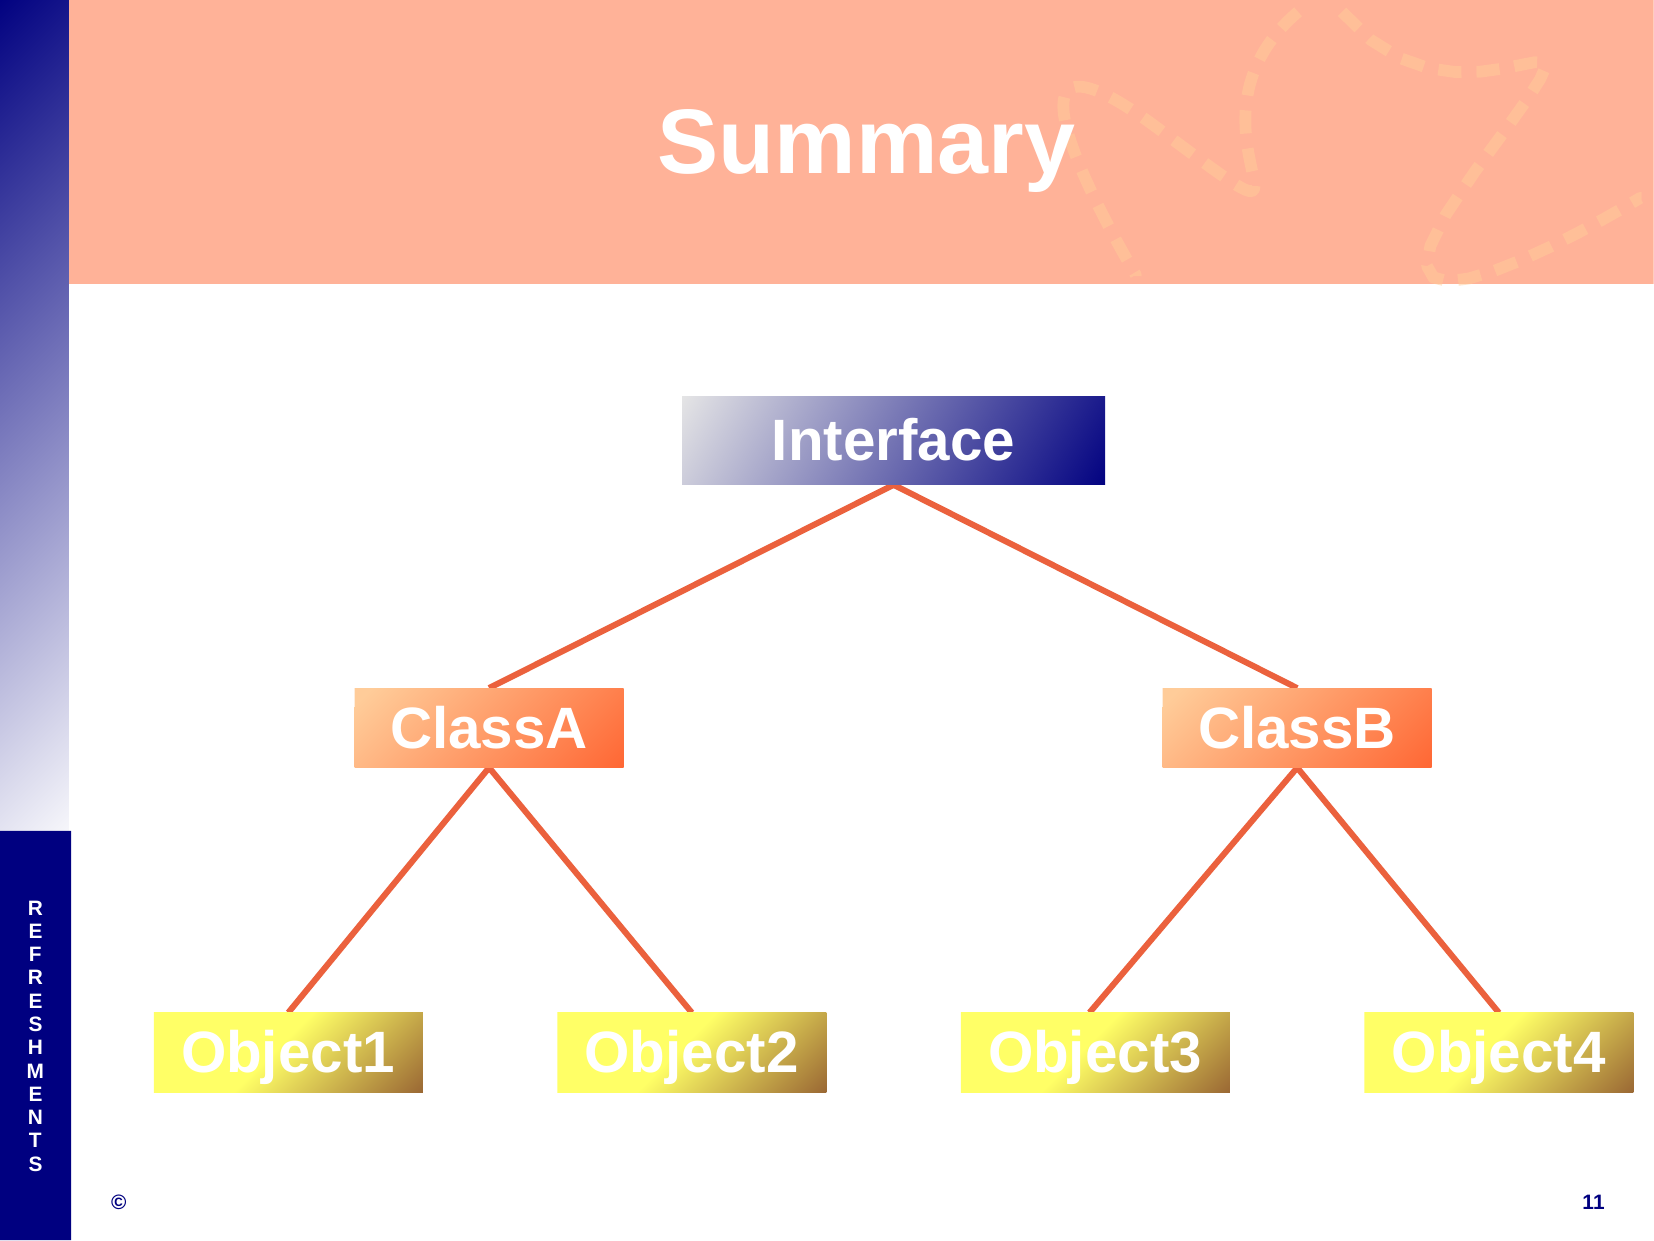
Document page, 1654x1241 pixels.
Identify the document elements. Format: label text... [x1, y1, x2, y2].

title Summary [116, 37, 1617, 246]
text_box Object4 [1364, 1012, 1634, 1093]
text_box ClassA [354, 688, 624, 768]
text_box R E F R E S H M E N T S [0, 831, 71, 1241]
text_box Object1 [153, 1012, 423, 1093]
text_box ClassB [1162, 688, 1432, 768]
text_box Interface [682, 396, 1106, 485]
text_box Object2 [557, 1012, 827, 1093]
text_box Object3 [960, 1012, 1230, 1093]
